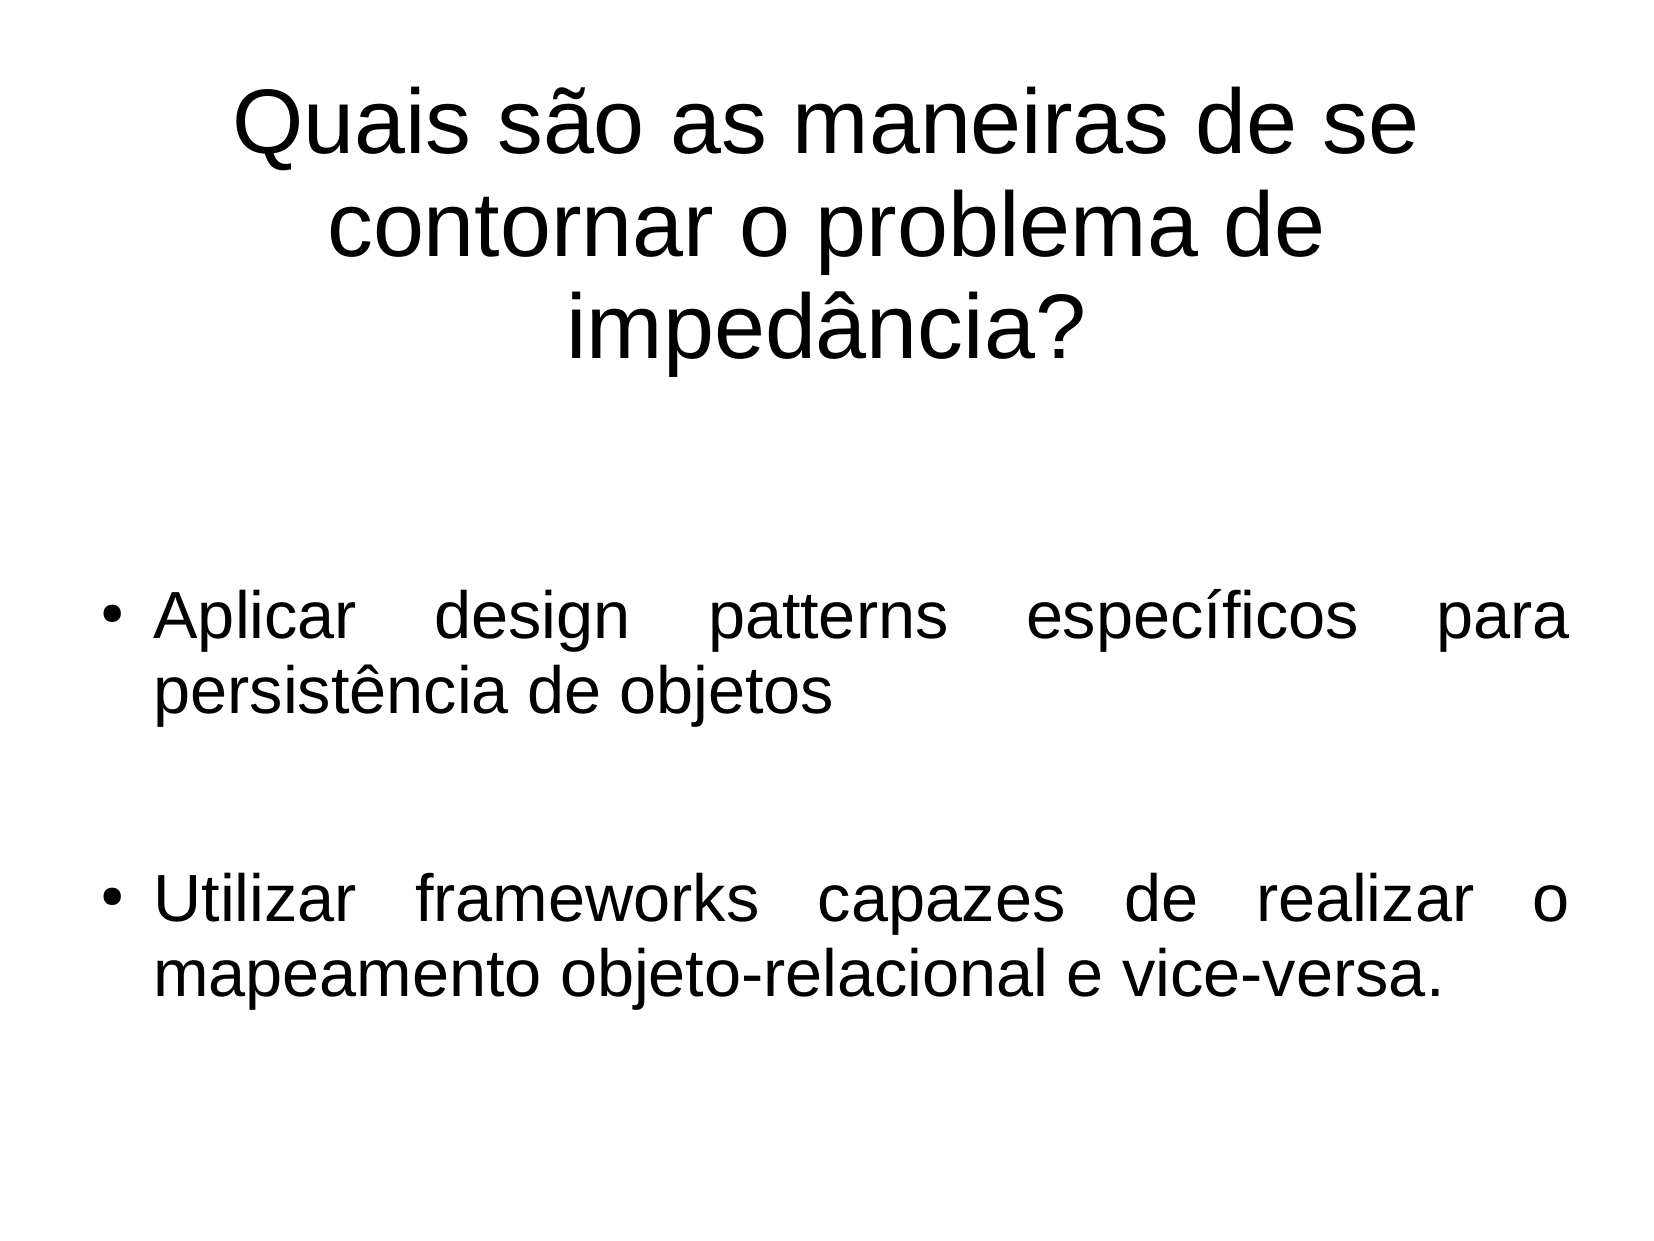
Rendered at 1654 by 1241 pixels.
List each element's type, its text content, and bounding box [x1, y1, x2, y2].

title Quais são as maneiras de se contornar o problema de impedância? [82, 70, 1571, 379]
list Aplicar design patterns específicos para persistência de objetos Utilizar frameworks capazes de realizar o mapeamento objeto-relacional e vice-versa. [82, 473, 1571, 1193]
